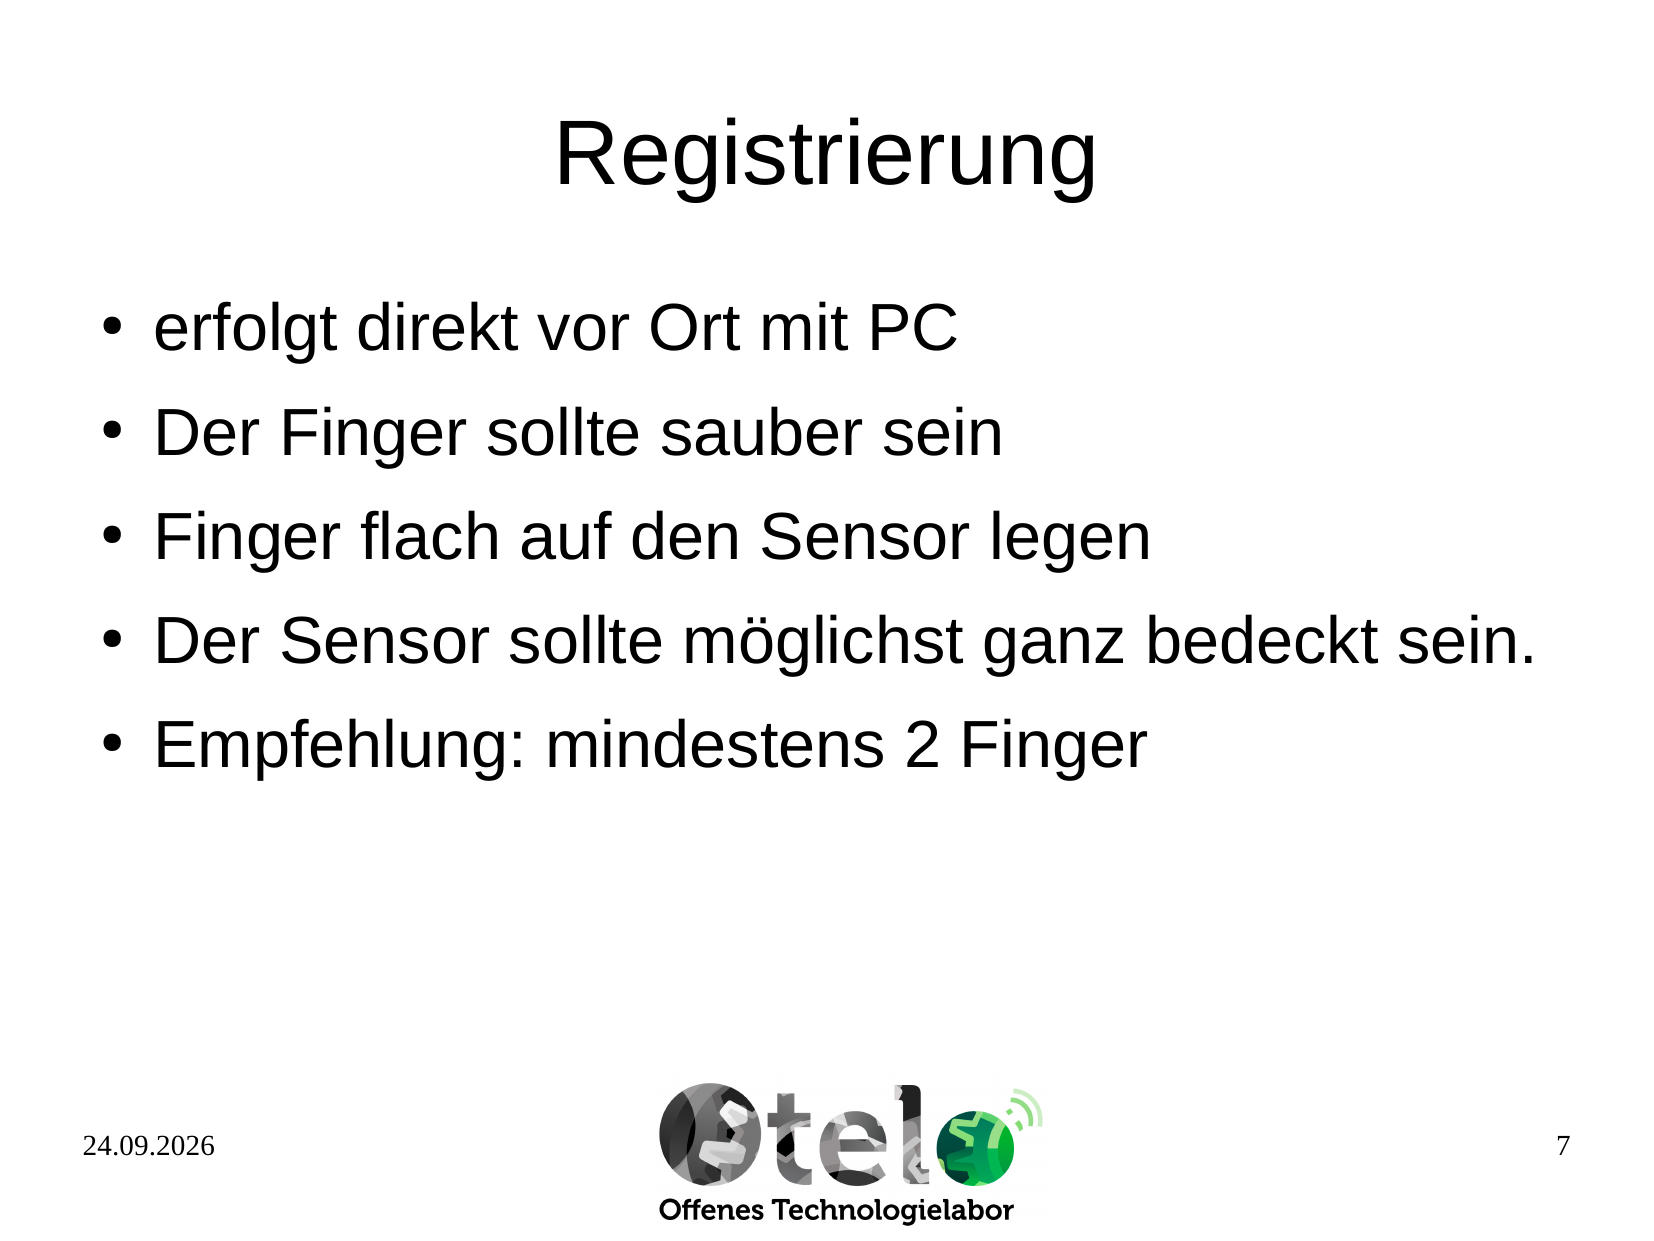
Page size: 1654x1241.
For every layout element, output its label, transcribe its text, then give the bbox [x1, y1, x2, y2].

picture [649, 1071, 1050, 1229]
list erfolgt direkt vor Ort mit PC Der Finger sollte sauber sein Finger flach auf den Sensor legen Der Sensor sollte möglichst ganz bedeckt sein. Empfehlung: mindestens 2 Finger [82, 290, 1571, 1010]
title Registrierung [82, 49, 1571, 257]
